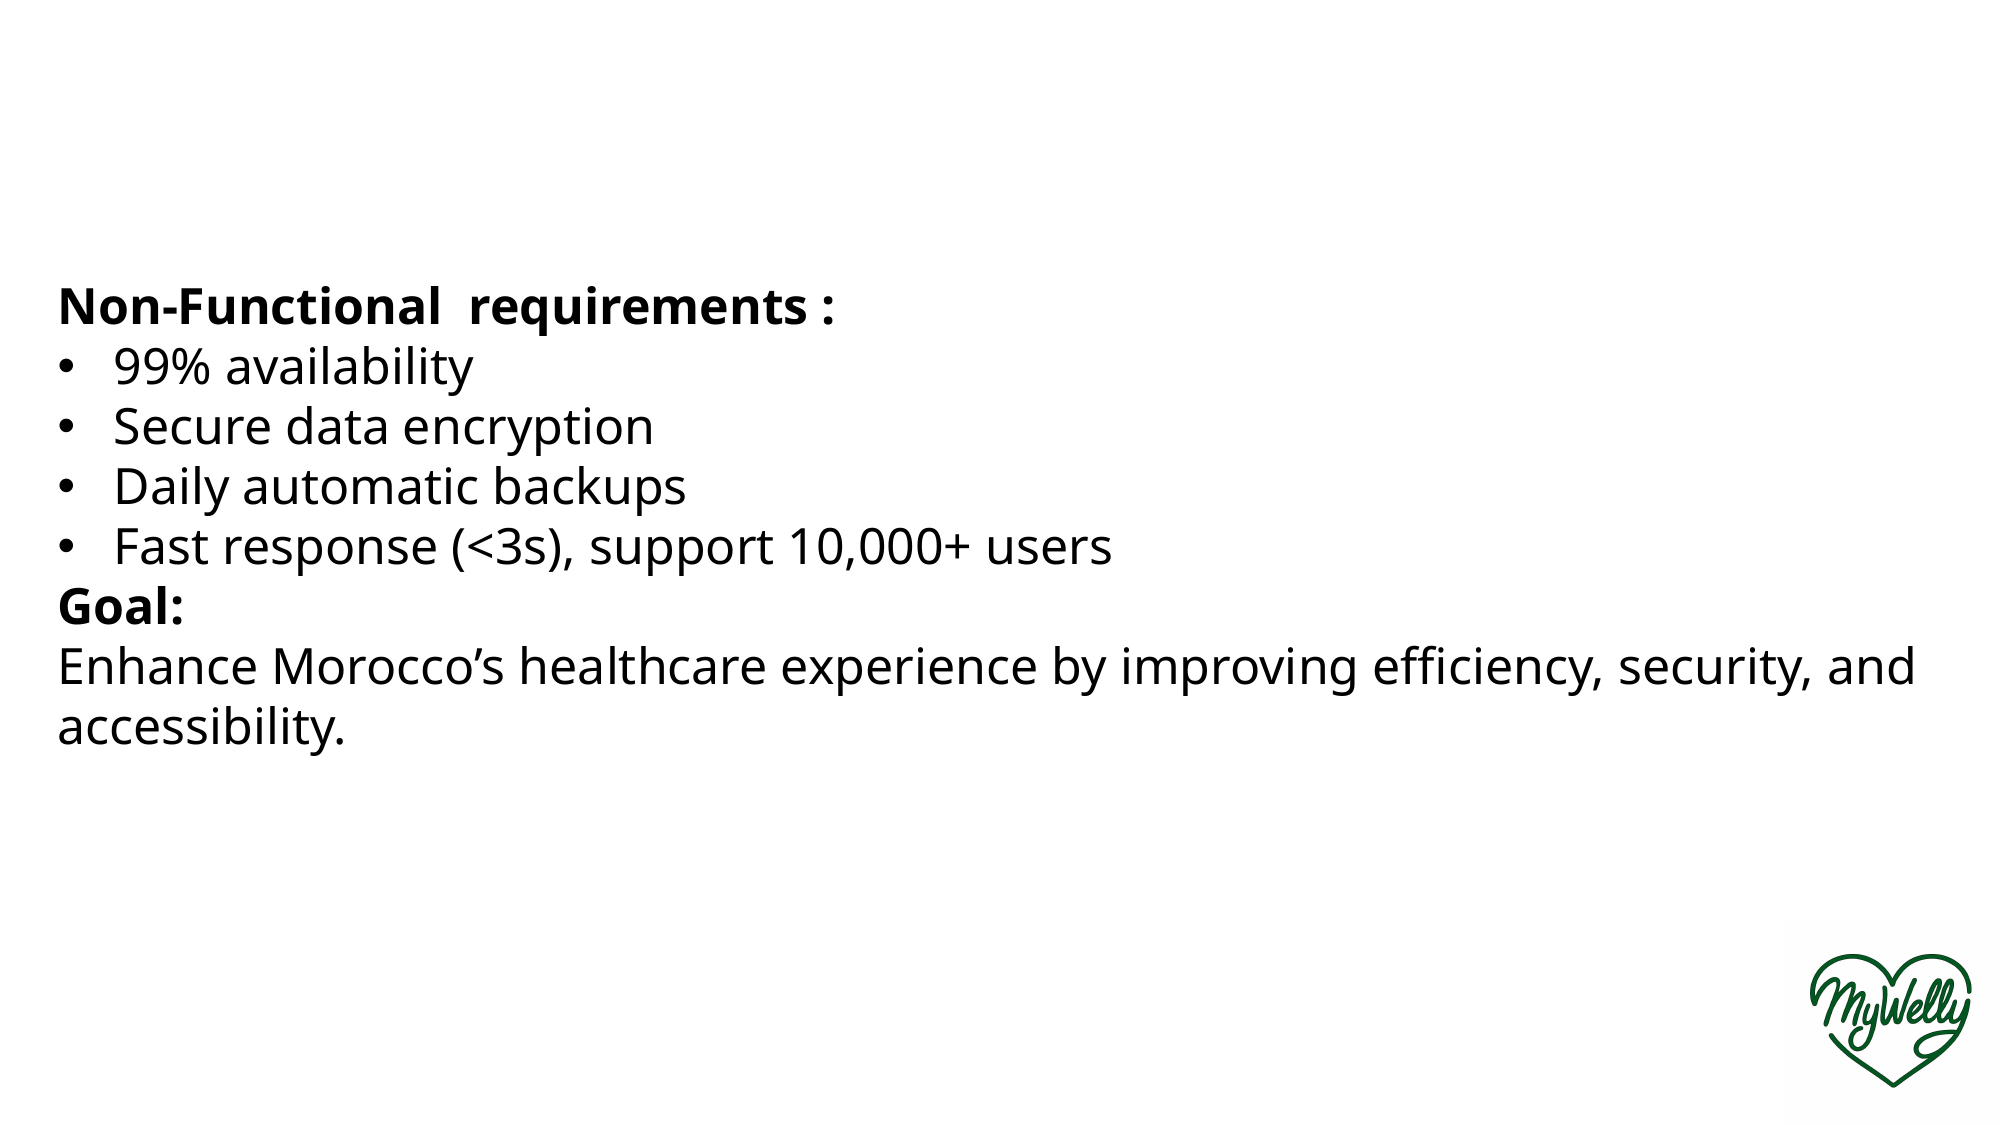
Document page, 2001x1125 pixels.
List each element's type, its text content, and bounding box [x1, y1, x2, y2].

text_box Non-Functional requirements : 99% availability Secure data encryption Daily automatic backups Fast response (<3s), support 10,000+ users Goal: Enhance Morocco’s healthcare experience by improving efficiency, security, and accessibility. [42, 267, 2000, 889]
picture [1782, 920, 2000, 1125]
